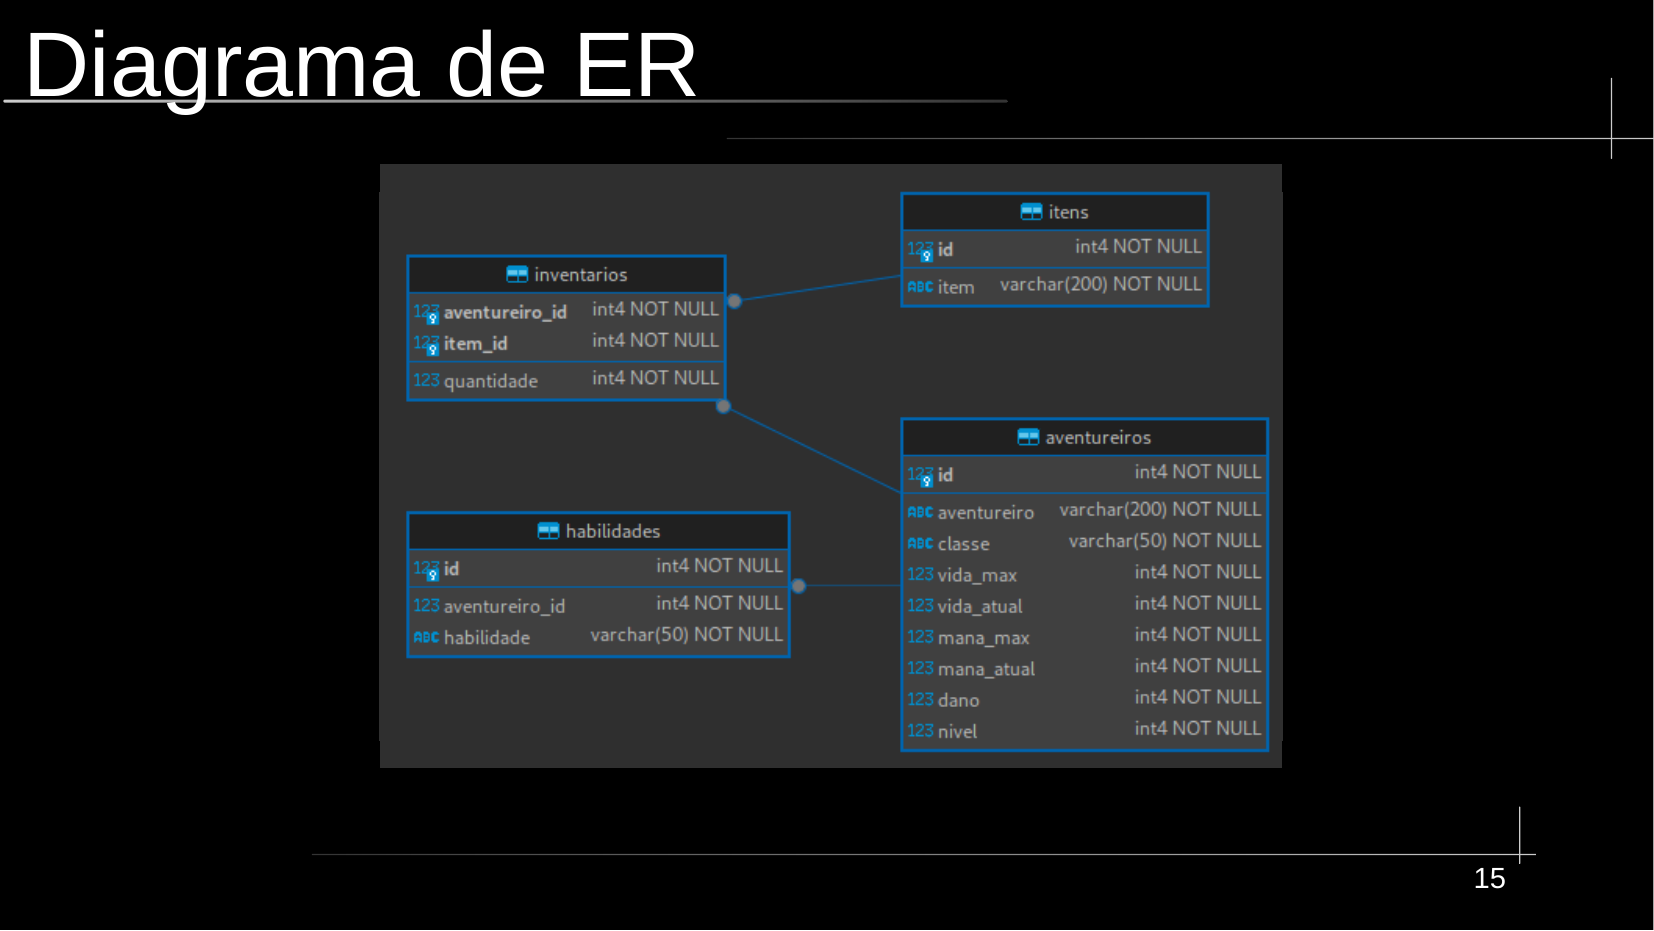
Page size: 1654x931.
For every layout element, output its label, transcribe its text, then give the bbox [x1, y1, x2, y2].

picture [379, 164, 1283, 768]
title Diagrama de ER [23, 11, 1589, 119]
